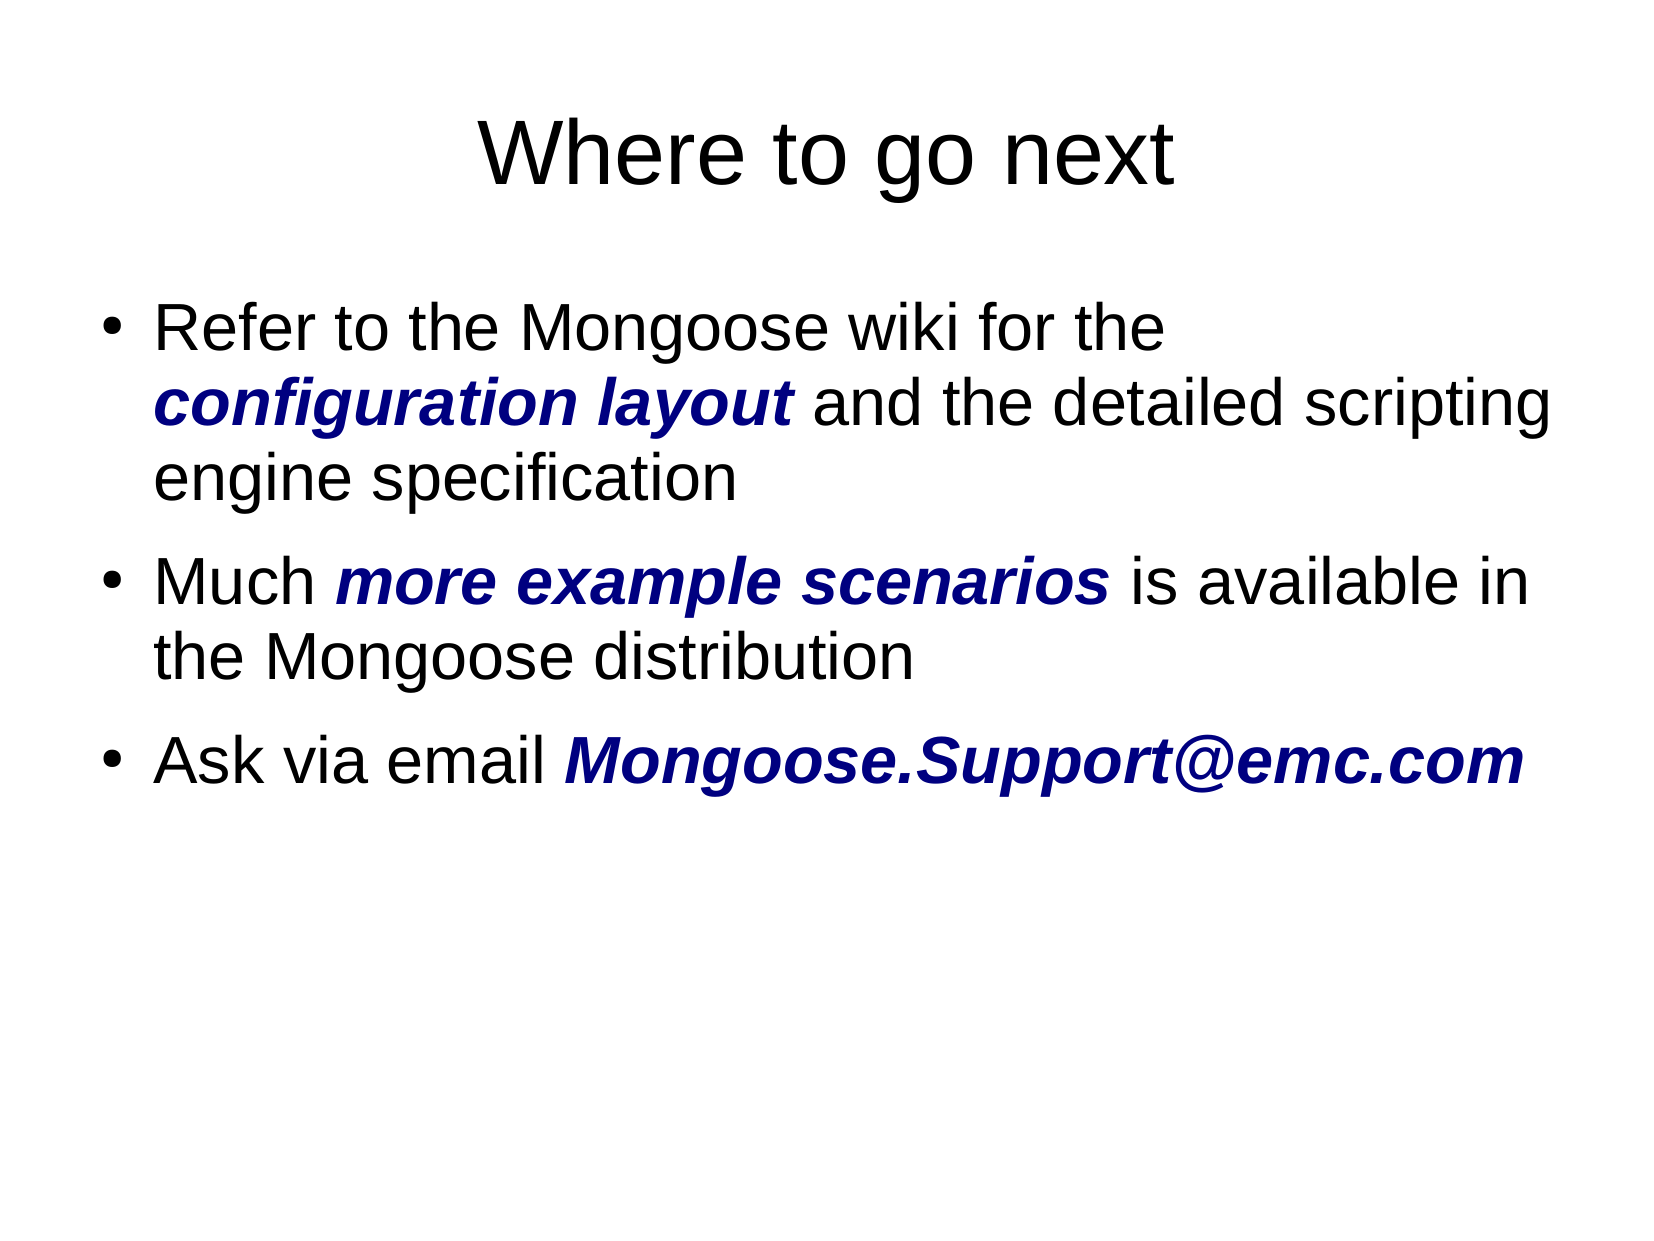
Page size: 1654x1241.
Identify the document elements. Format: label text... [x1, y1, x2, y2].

list Refer to the Mongoose wiki for the configuration layout and the detailed scripting engine specification Much more example scenarios is available in the Mongoose distribution Ask via email Mongoose.Support@emc.com [82, 290, 1571, 1010]
title Where to go next [82, 49, 1571, 257]
